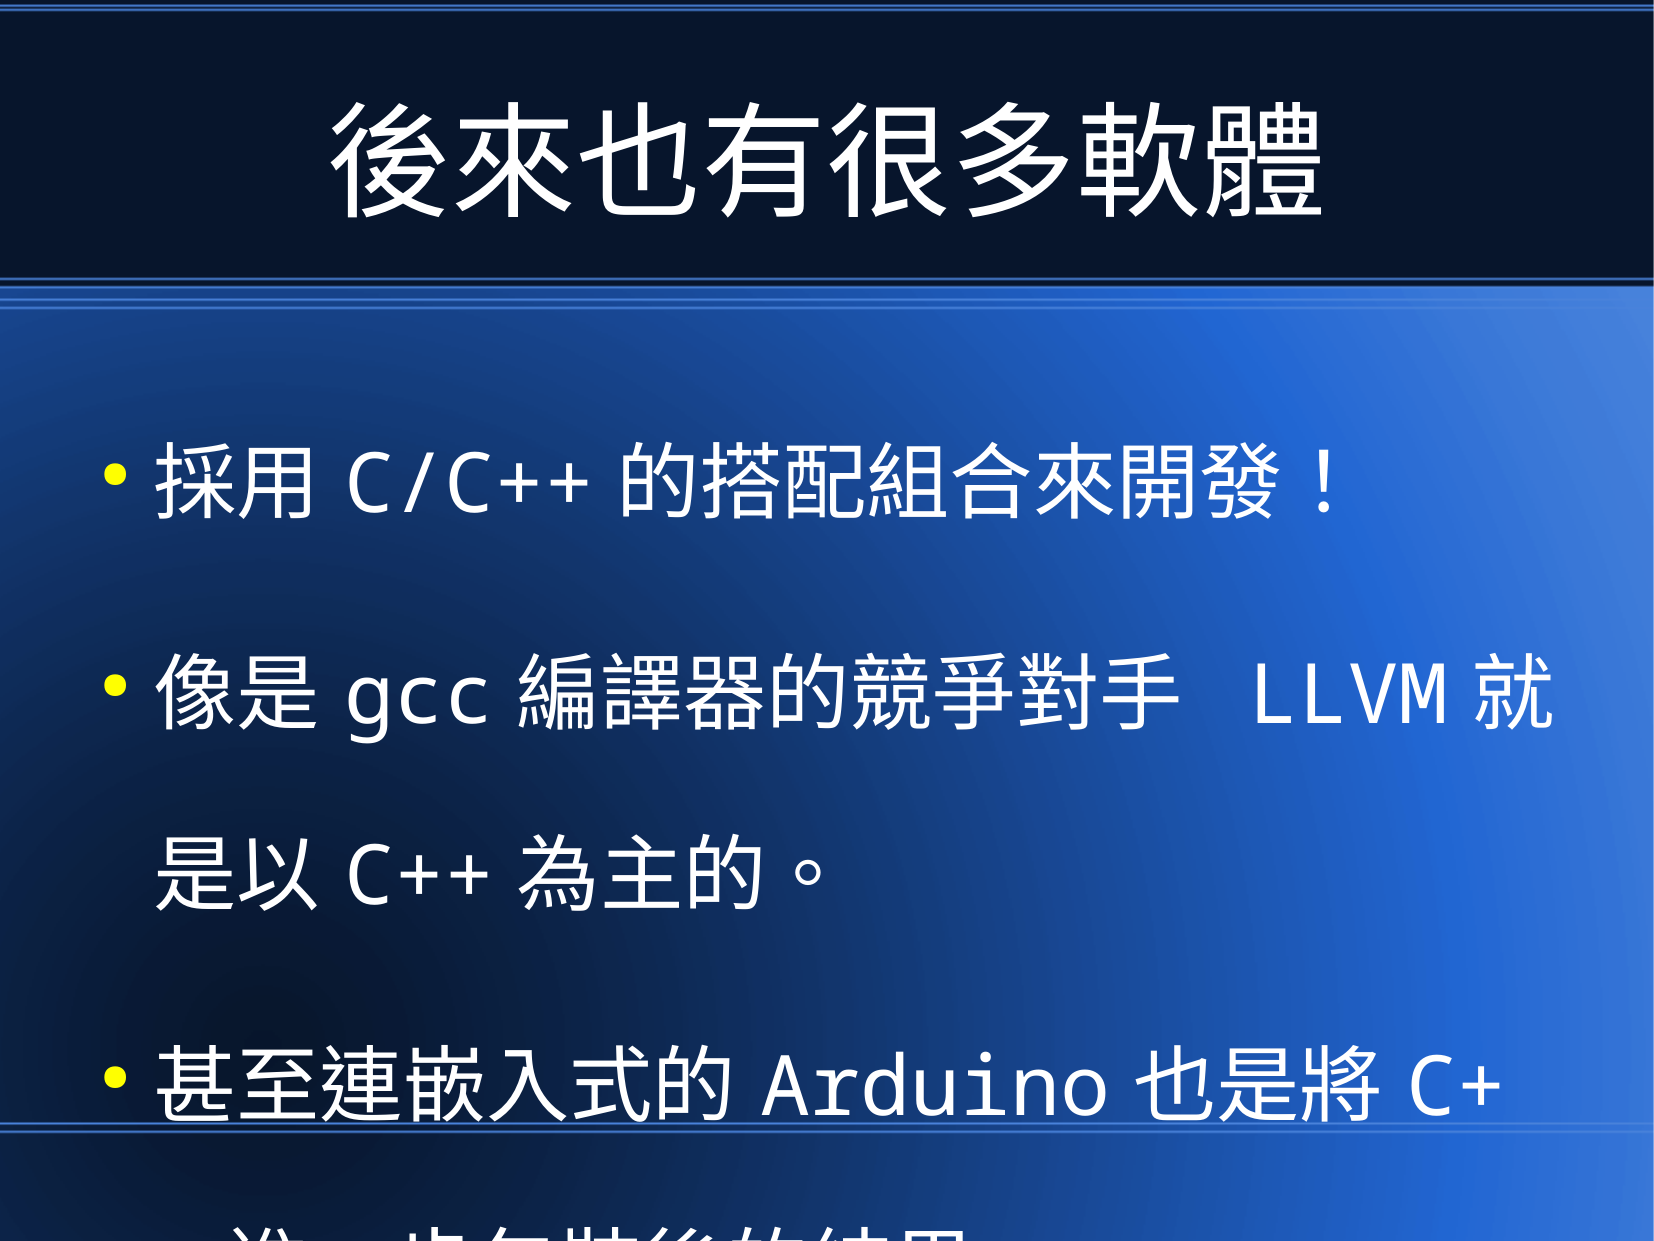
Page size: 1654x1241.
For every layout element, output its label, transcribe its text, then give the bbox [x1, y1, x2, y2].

title 後來也有很多軟體 [82, 49, 1571, 257]
picture [0, 0, 1654, 1241]
list 採用C/C++的搭配組合來開發！ 像是gcc編譯器的競爭對手 LLVM就是以C++為主的。 甚至連嵌入式的Arduino也是將C++進一步包裝後的結果 [82, 355, 1571, 1241]
